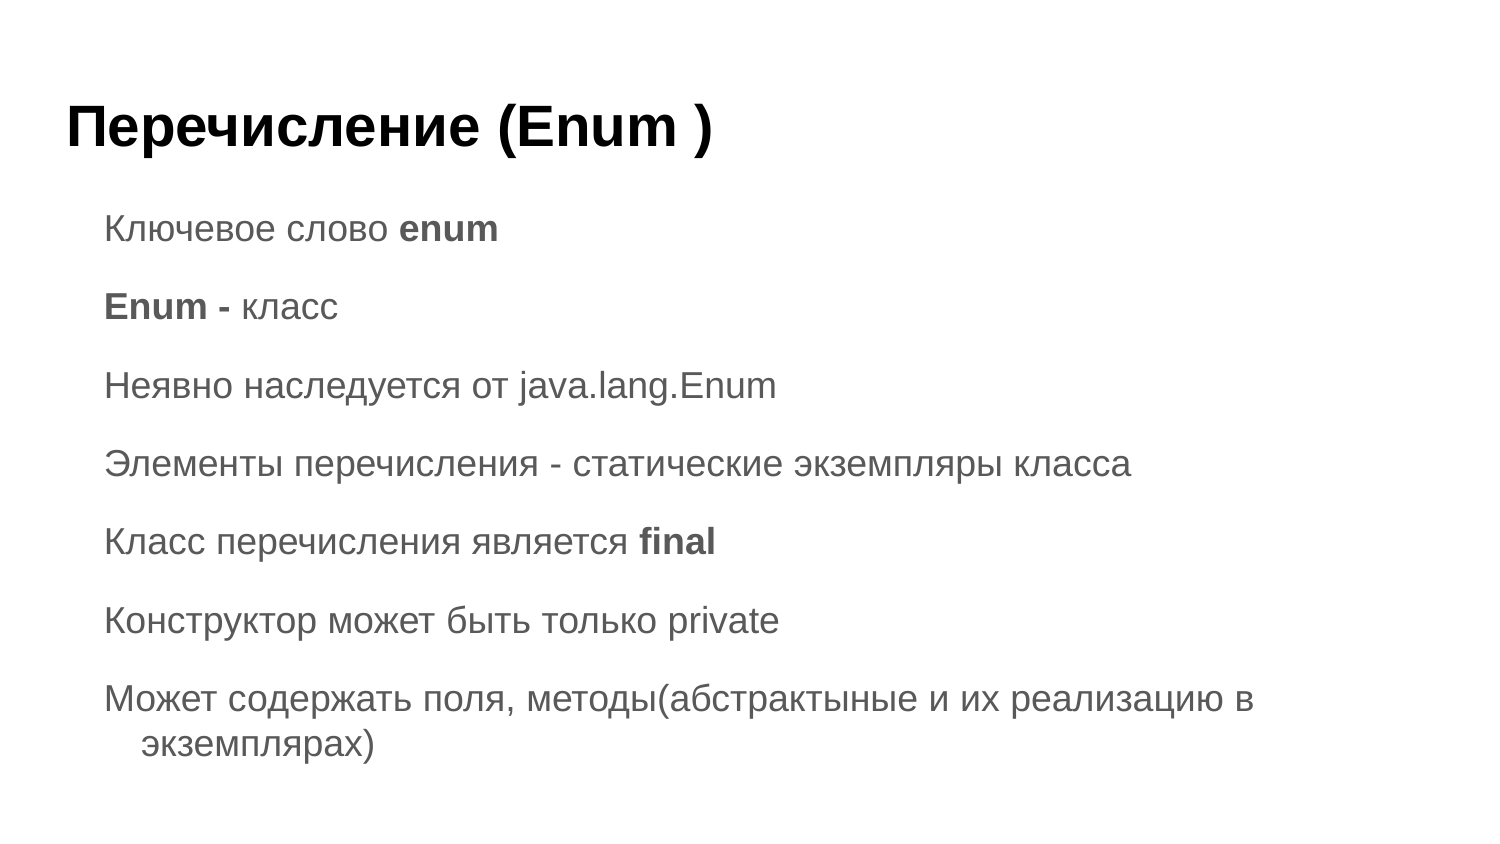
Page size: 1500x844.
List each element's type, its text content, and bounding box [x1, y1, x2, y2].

list Ключевое слово enum Enum - класс Неявно наследуется от java.lang.Enum Элементы перечисления - статические экземпляры класса Класс перечисления является final Конструктор может быть только private Может содержать поля, методы(абстрактыные и их реализацию в экземплярах) [51, 189, 1449, 750]
title Перечисление (Enum ) [51, 72, 1449, 167]
